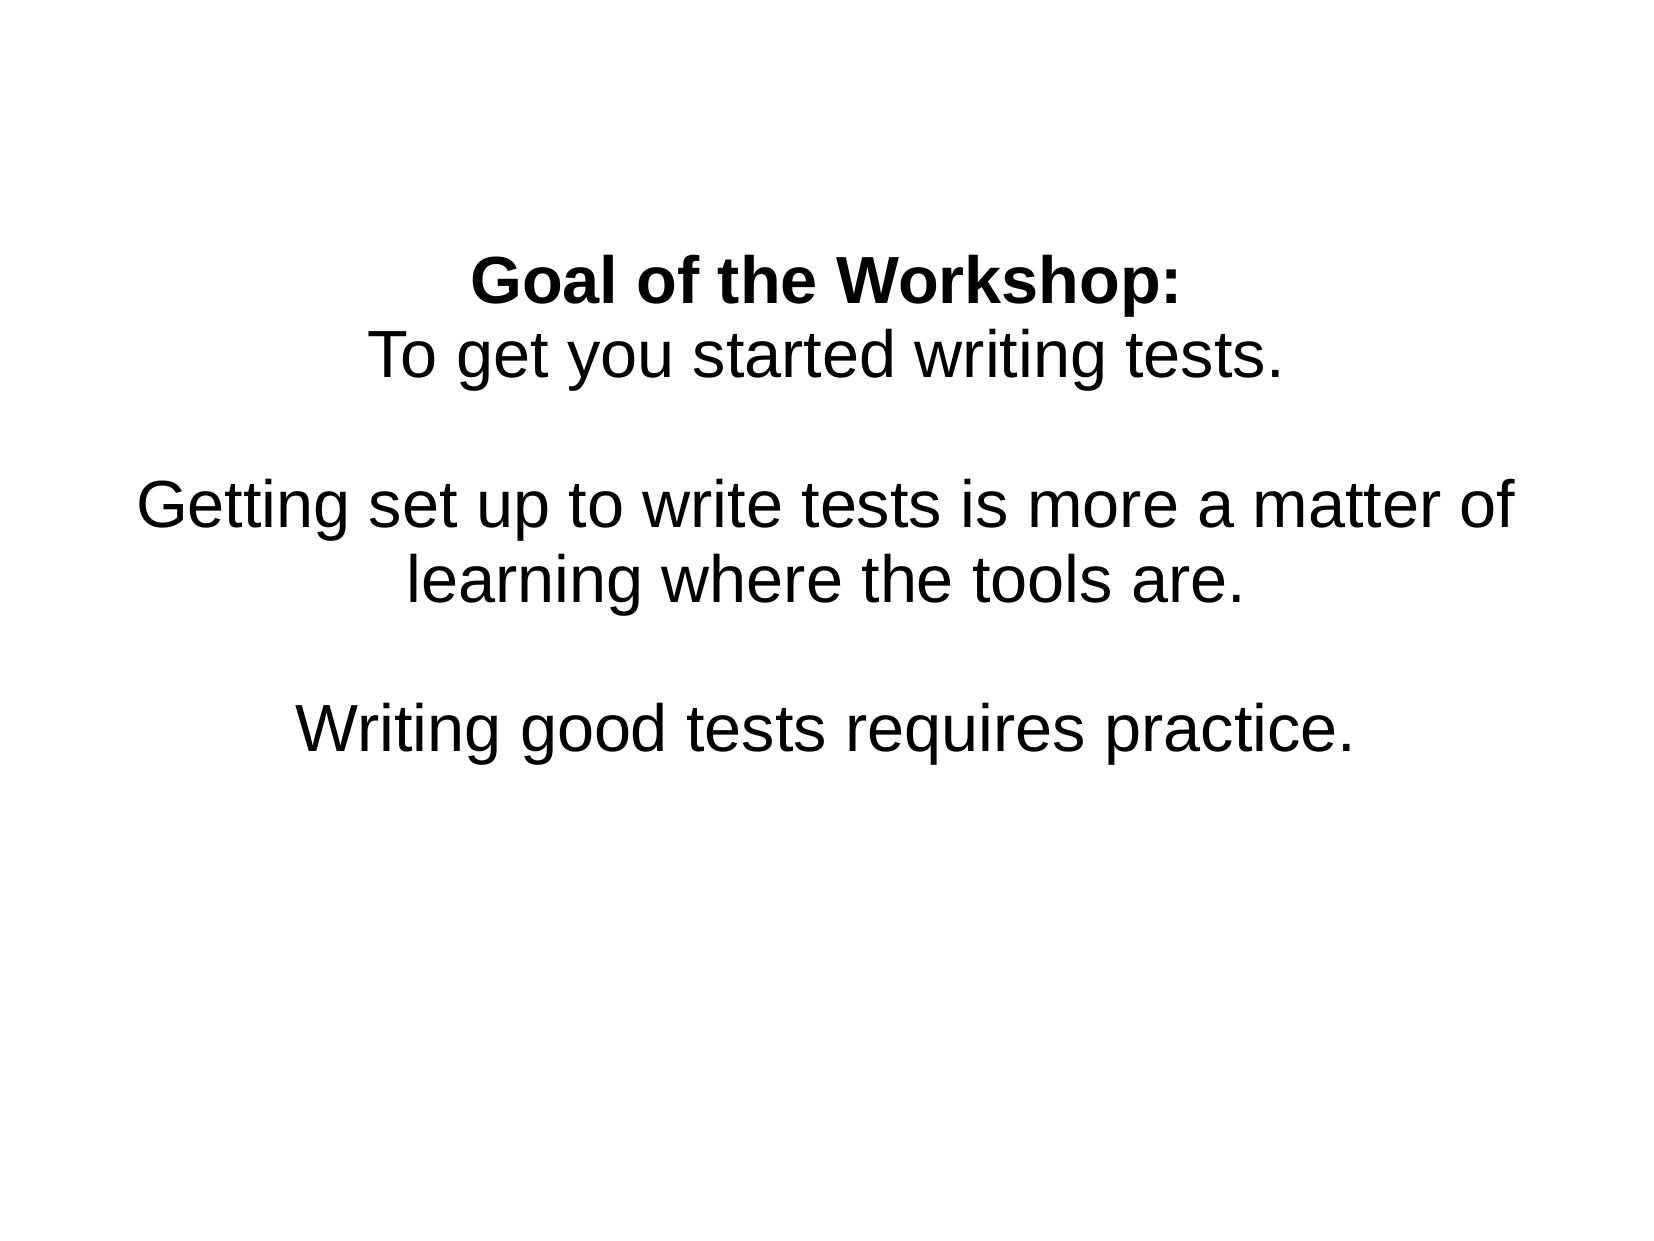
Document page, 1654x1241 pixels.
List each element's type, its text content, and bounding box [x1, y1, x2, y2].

subtitle Goal of the Workshop: To get you started writing tests. Getting set up to write tests is more a matter of learning where the tools are. Writing good tests requires practice. [82, 56, 1571, 1102]
